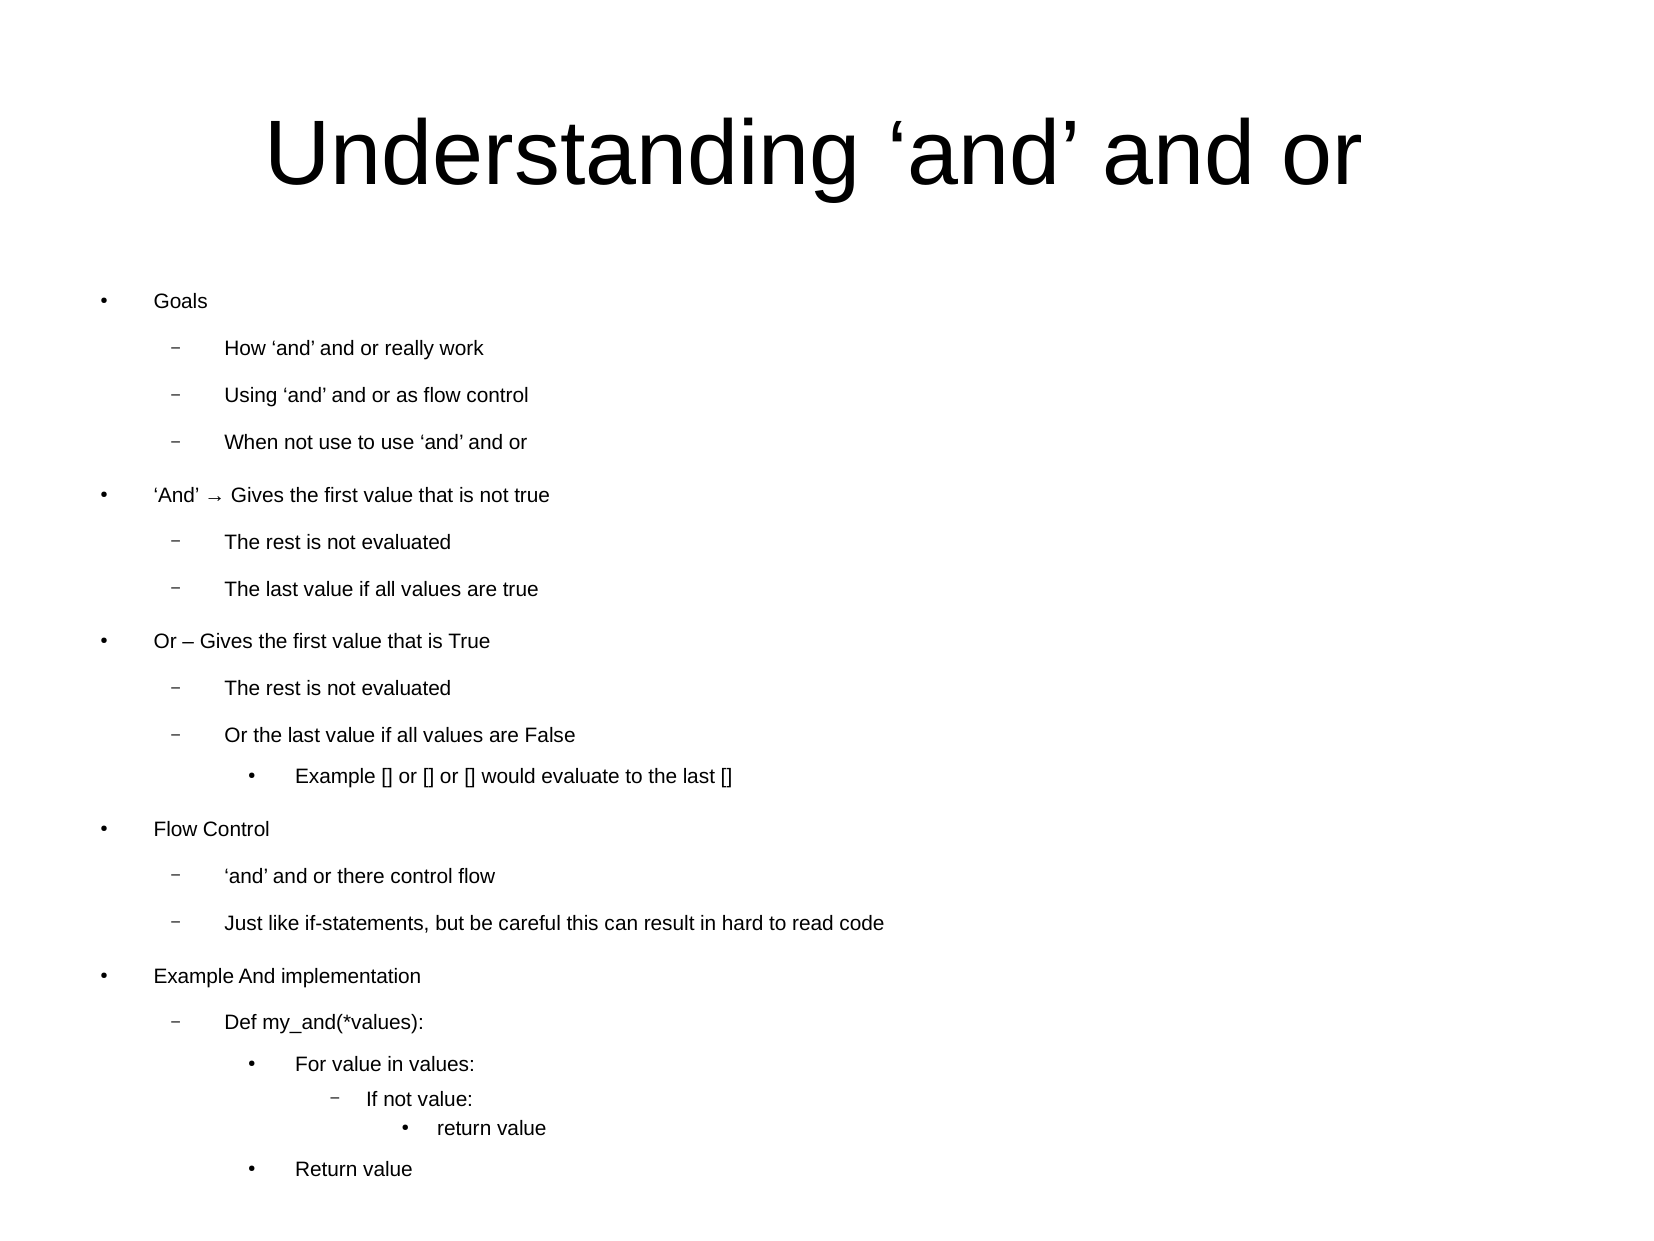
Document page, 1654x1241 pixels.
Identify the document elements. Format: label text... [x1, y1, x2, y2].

list Goals How ‘and’ and or really work Using ‘and’ and or as flow control When not use to use ‘and’ and or ‘And’ → Gives the first value that is not true The rest is not evaluated The last value if all values are true Or – Gives the first value that is True The rest is not evaluated Or the last value if all values are False Example [] or [] or [] would evaluate to the last [] Flow Control ‘and’ and or there control flow Just like if-statements, but be careful this can result in hard to read code Example And implementation Def my_and(*values): For value in values: If not value: return value Return value [82, 290, 1571, 1205]
title Understanding ‘and’ and or [82, 49, 1571, 257]
